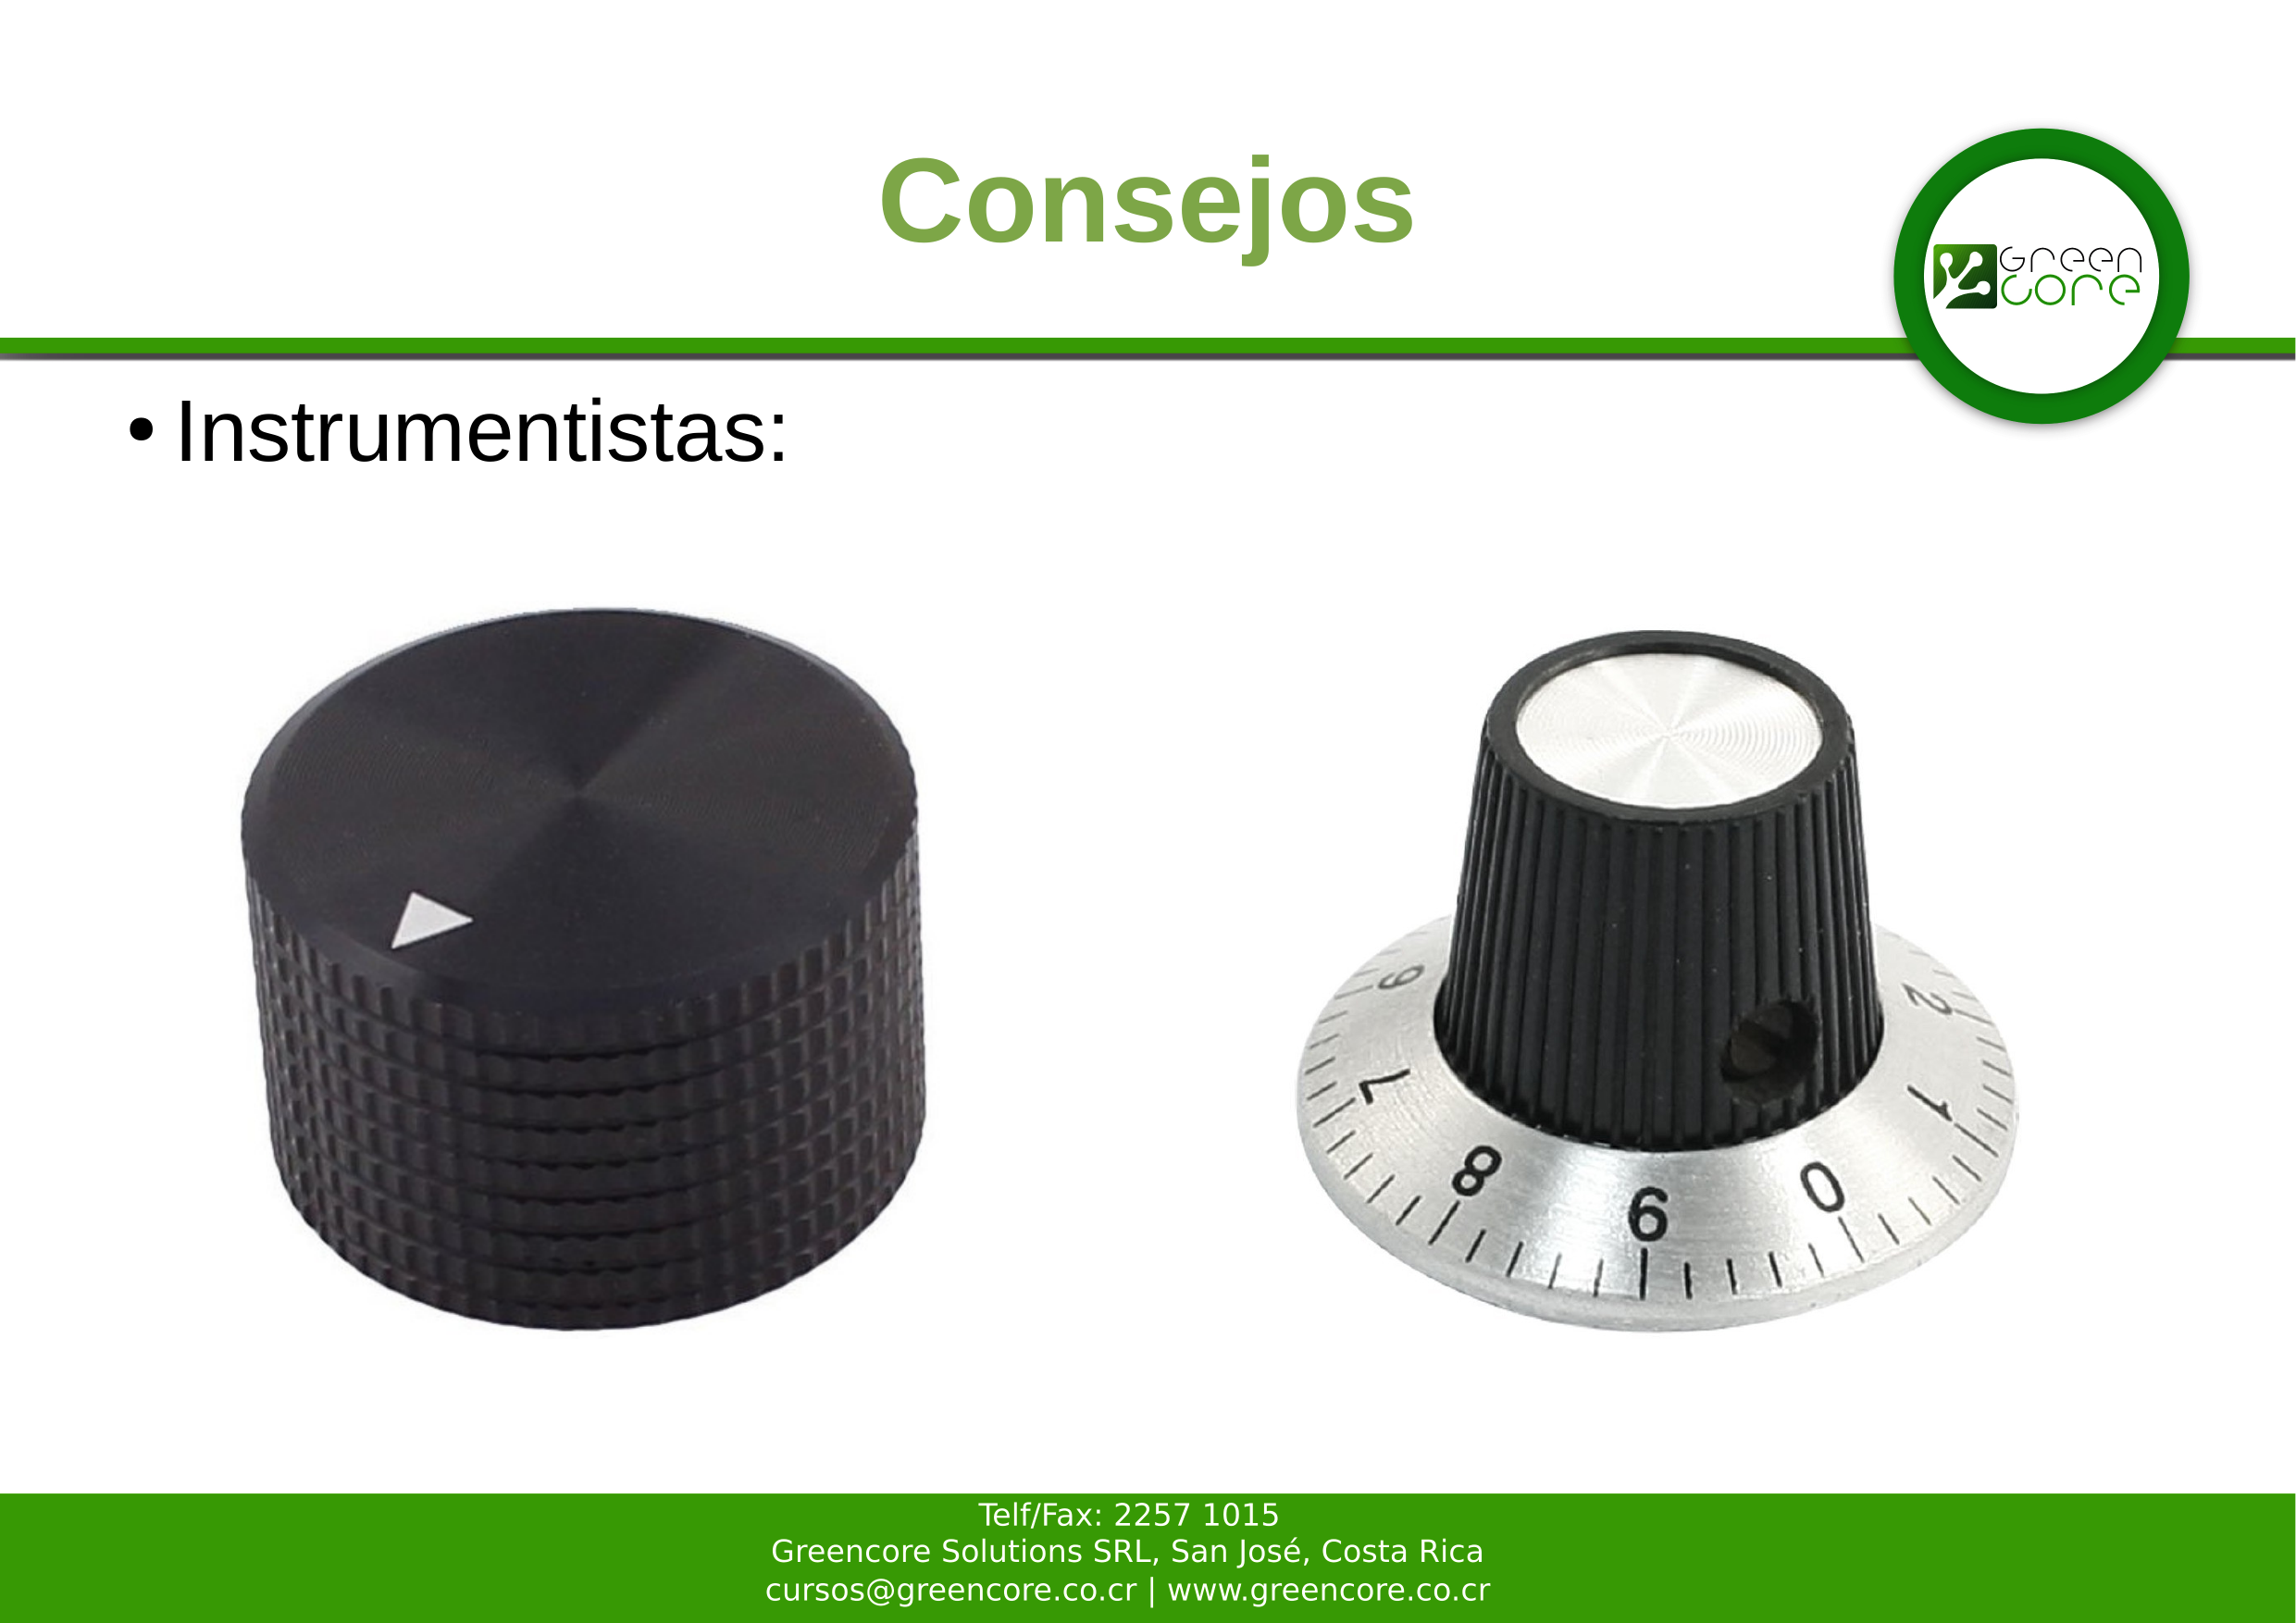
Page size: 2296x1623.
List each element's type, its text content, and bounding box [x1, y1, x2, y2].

picture [0, 0, 2296, 1623]
title Consejos [115, 64, 2181, 336]
list Instrumentistas: [109, 382, 2176, 1492]
